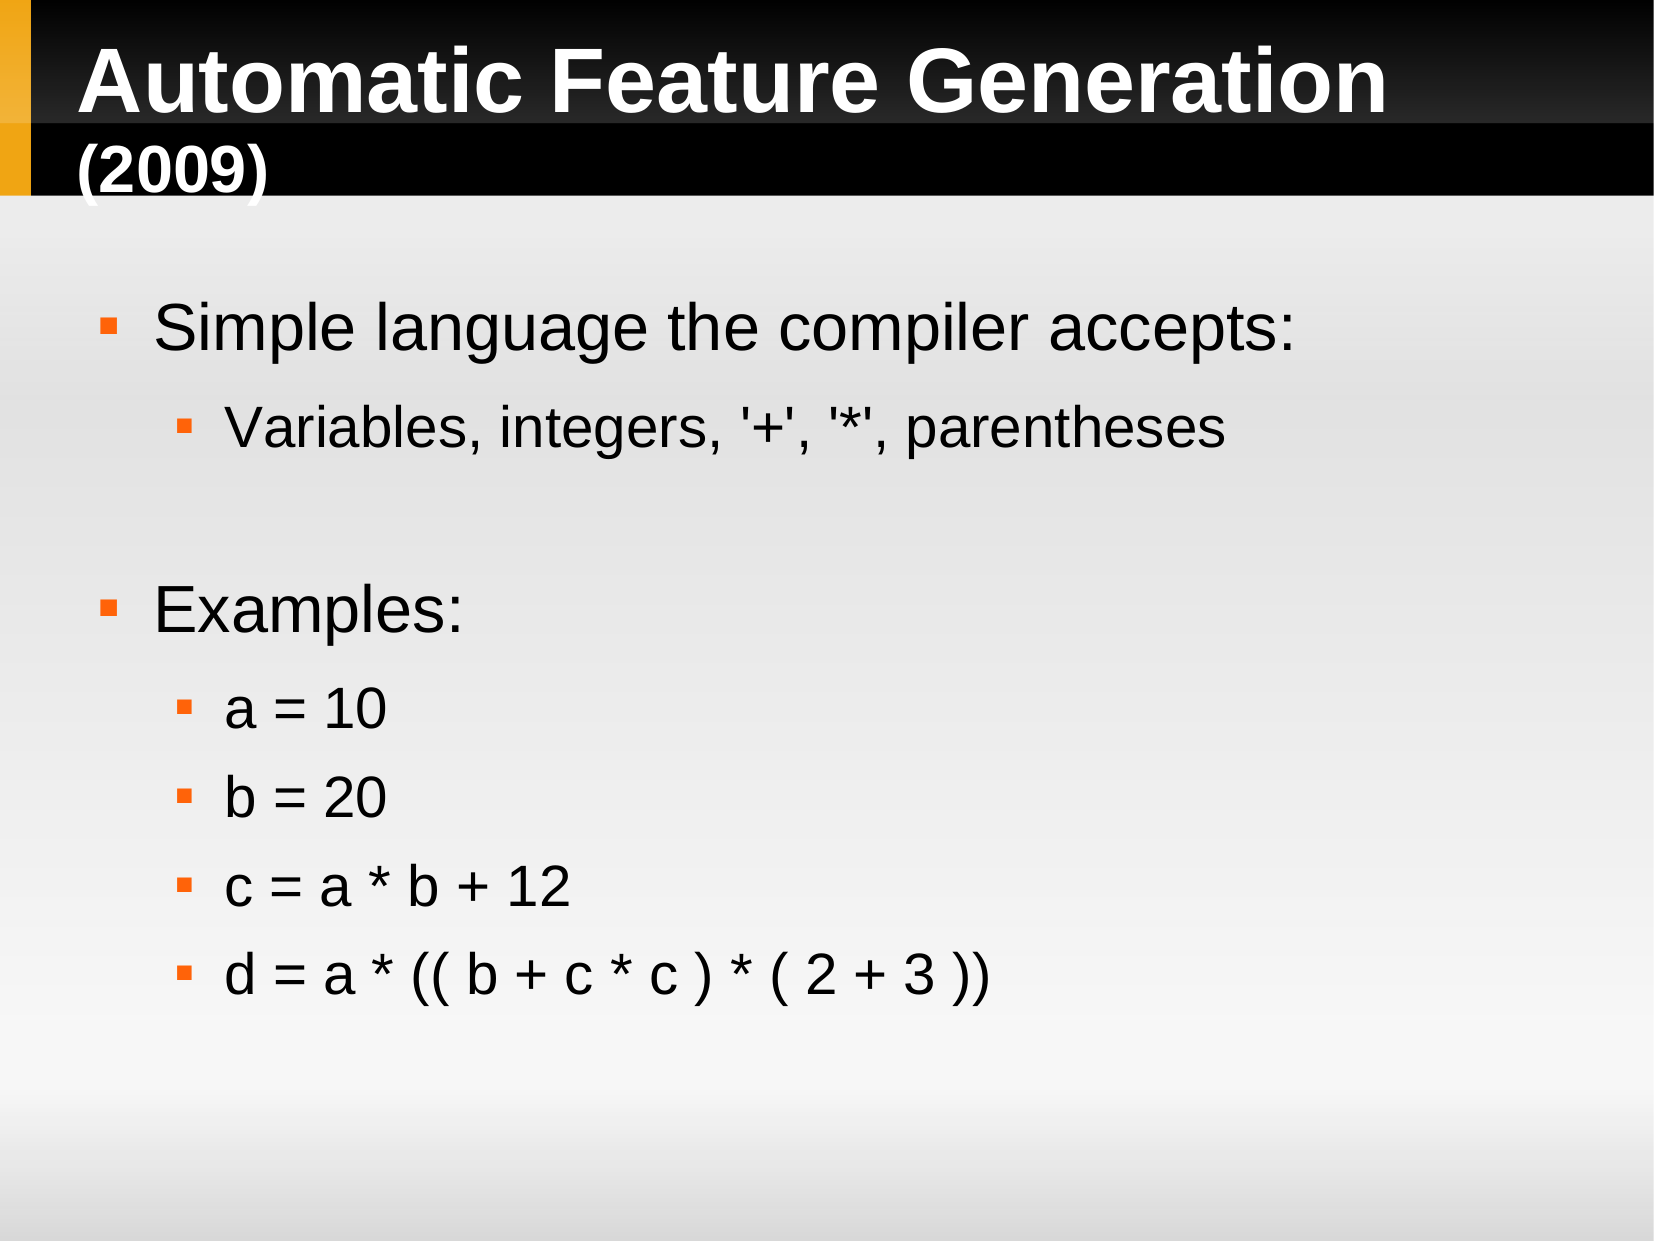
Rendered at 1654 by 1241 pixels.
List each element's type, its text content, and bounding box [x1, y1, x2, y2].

picture [0, 0, 1654, 1241]
title Automatic Feature Generation (2009) [76, 14, 1565, 222]
list Simple language the compiler accepts: Variables, integers, '+', '*', parentheses Examples: a = 10 b = 20 c = a * b + 12 d = a * (( b + c * c ) * ( 2 + 3 )) [82, 290, 1571, 1094]
